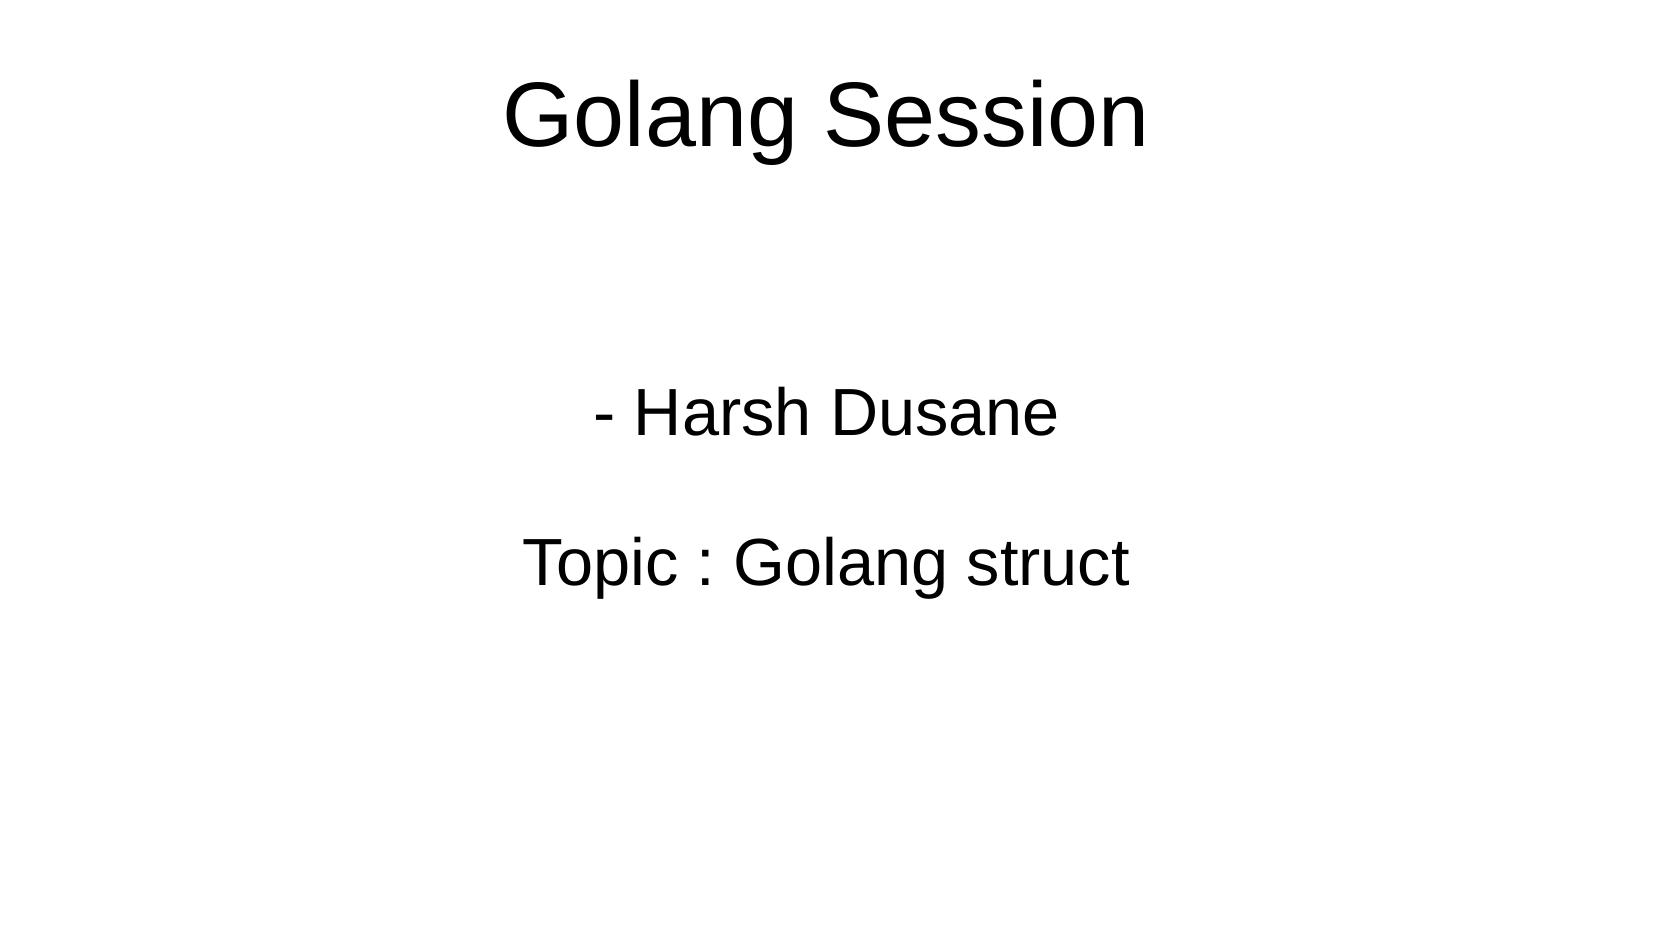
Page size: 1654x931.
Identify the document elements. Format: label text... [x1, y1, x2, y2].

subtitle - Harsh Dusane Topic : Golang struct [82, 217, 1571, 758]
title Golang Session [82, 37, 1571, 193]
